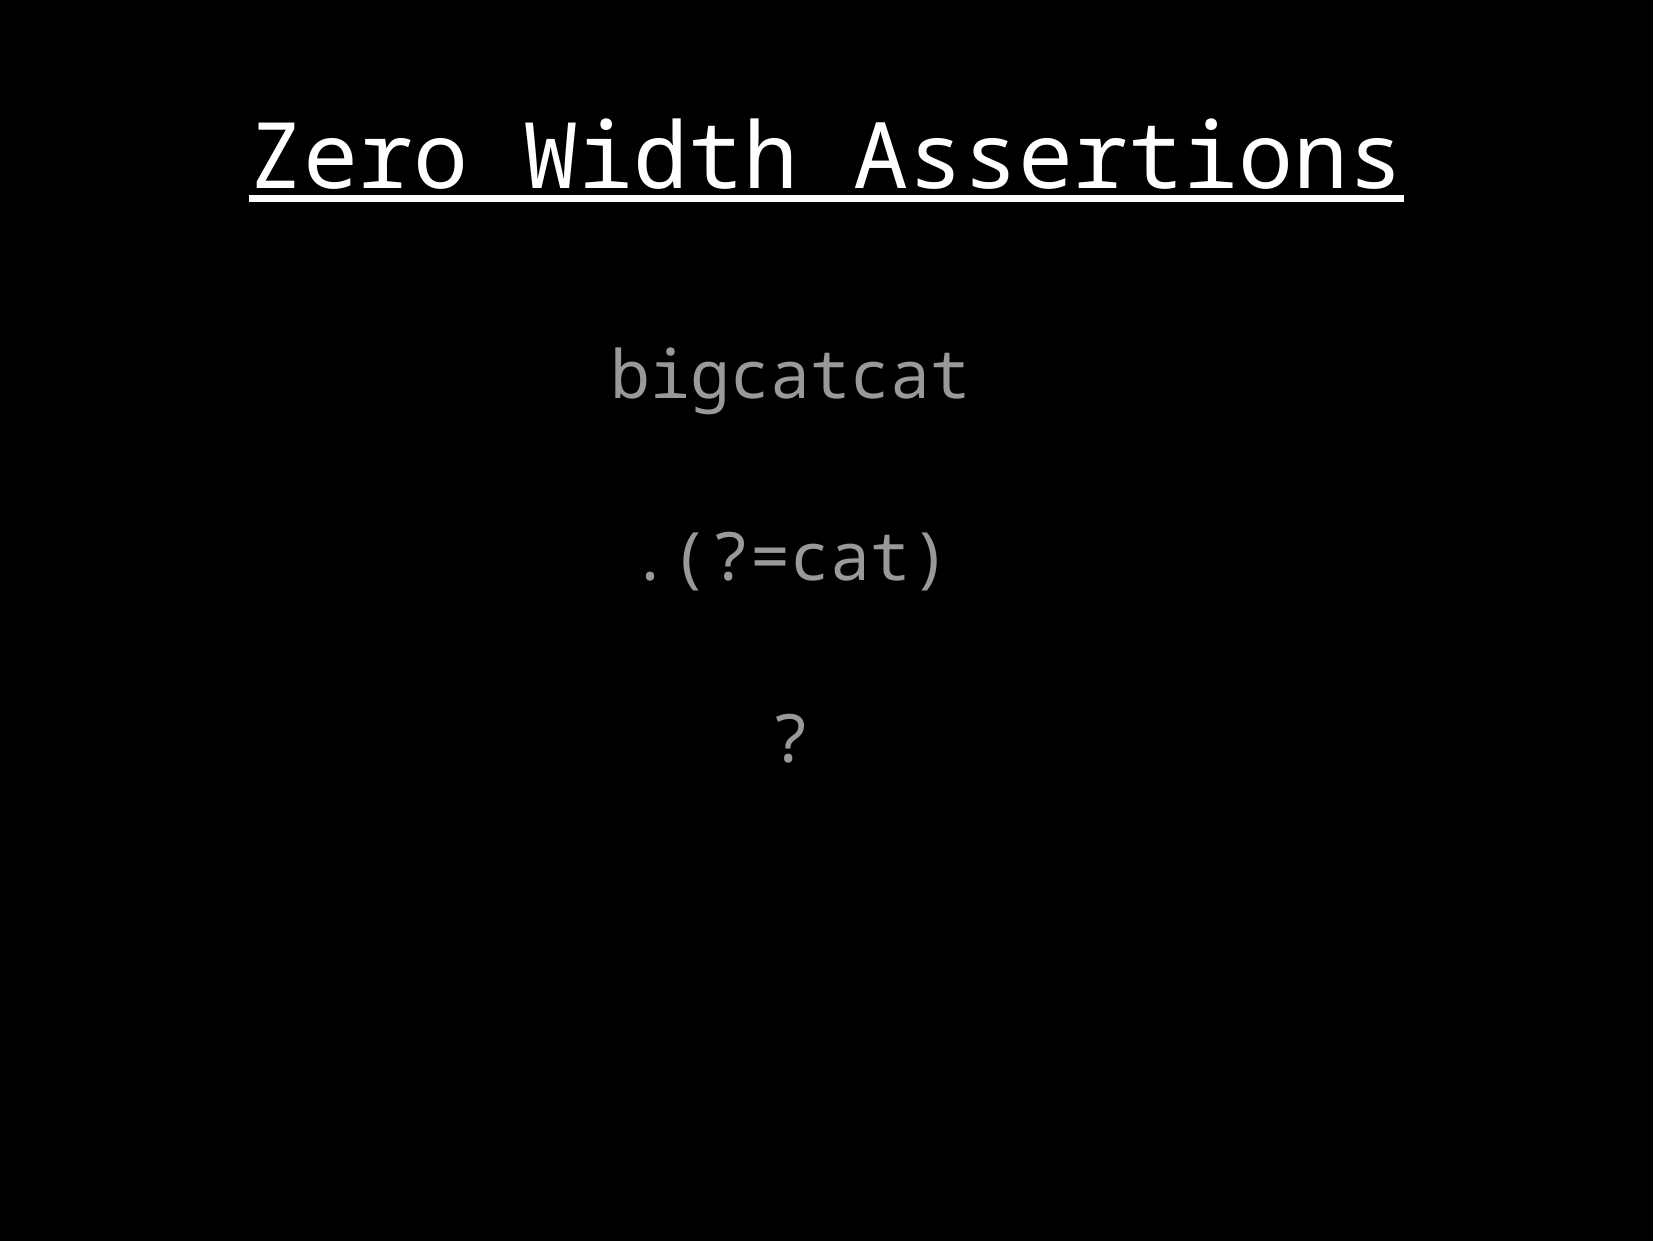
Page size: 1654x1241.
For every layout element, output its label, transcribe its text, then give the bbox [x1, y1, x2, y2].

subtitle bigcatcat .(?=cat) ? [28, 285, 1517, 1006]
title Zero Width Assertions [82, 49, 1571, 257]
